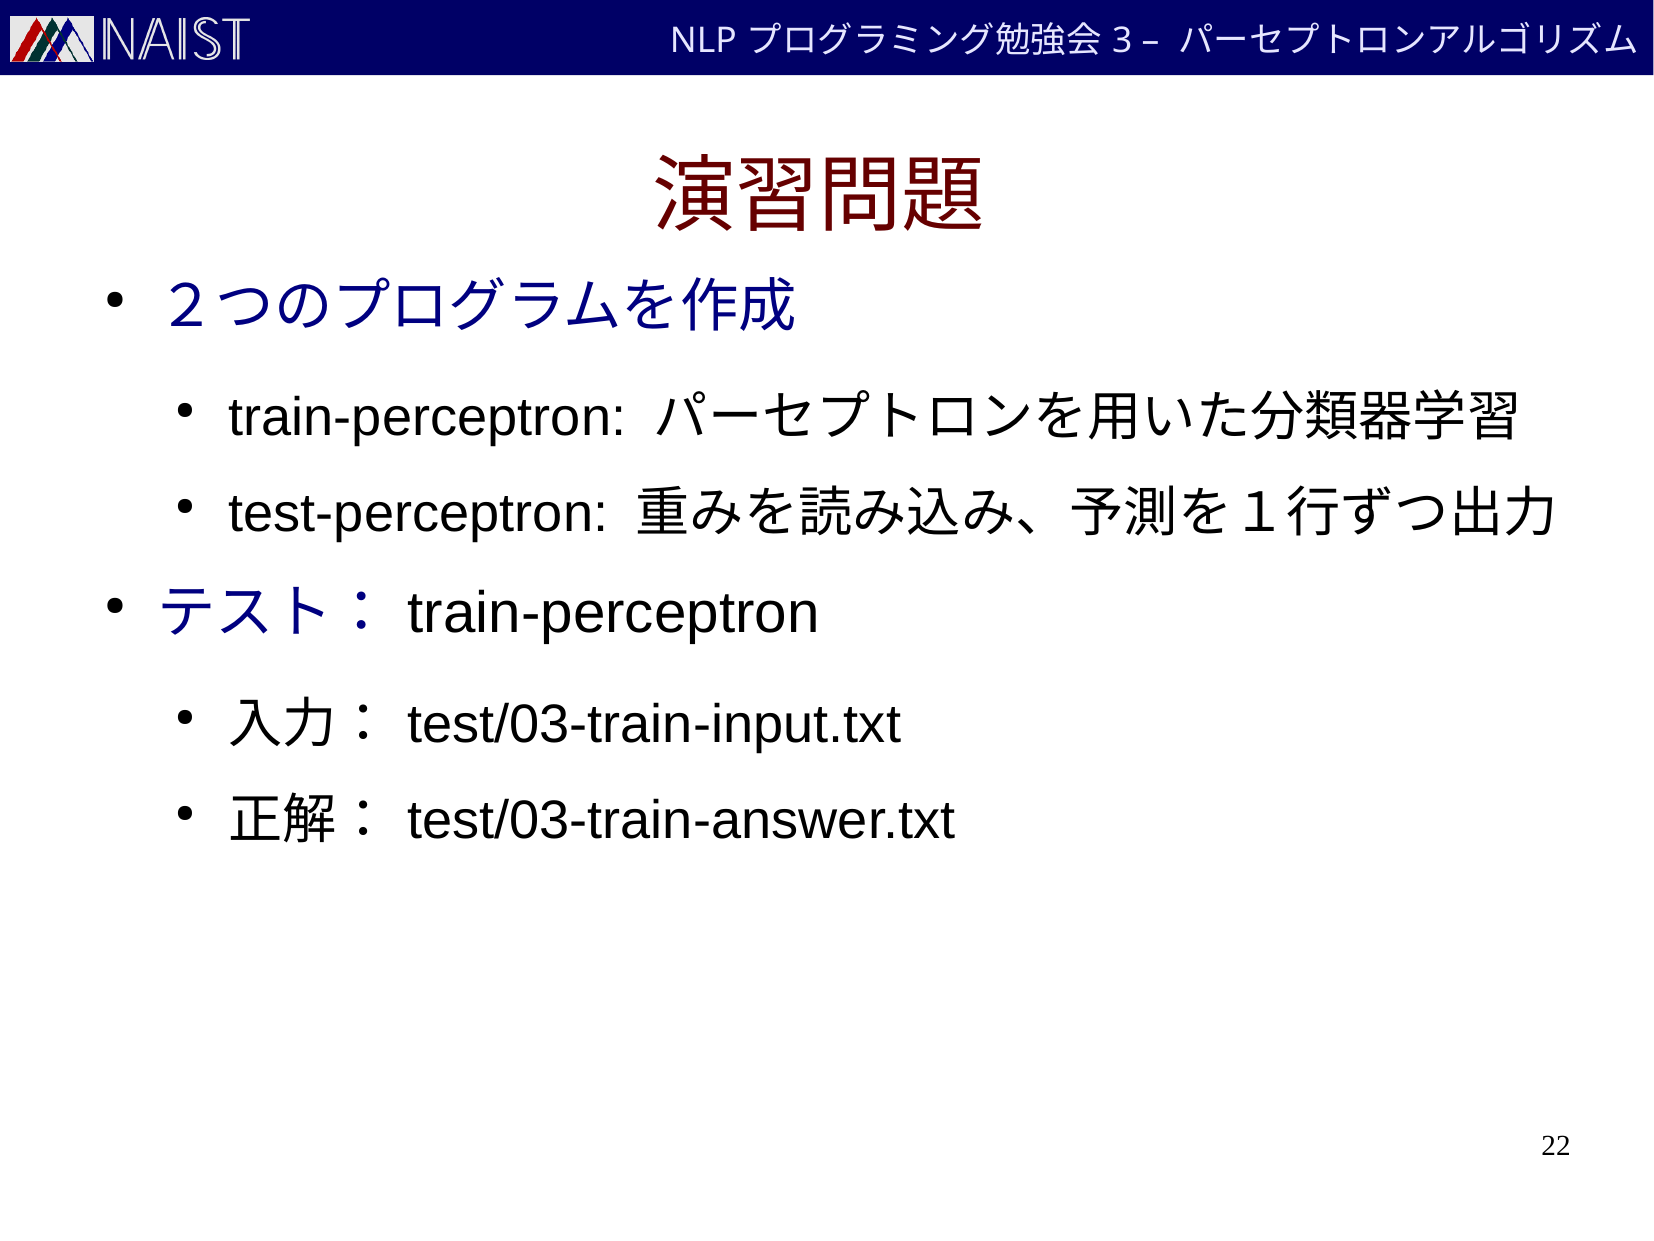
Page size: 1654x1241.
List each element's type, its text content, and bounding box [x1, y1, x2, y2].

title 演習問題 [75, 92, 1564, 285]
picture [10, 16, 94, 62]
picture [102, 17, 251, 60]
list ２つのプログラムを作成 train-perceptron: パーセプトロンを用いた分類器学習 test-perceptron: 重みを読み込み、予測を１行ずつ出力 テスト：train-perceptron 入力：test/03-train-input.txt 正解：test/03-train-answer.txt [86, 258, 1576, 1078]
